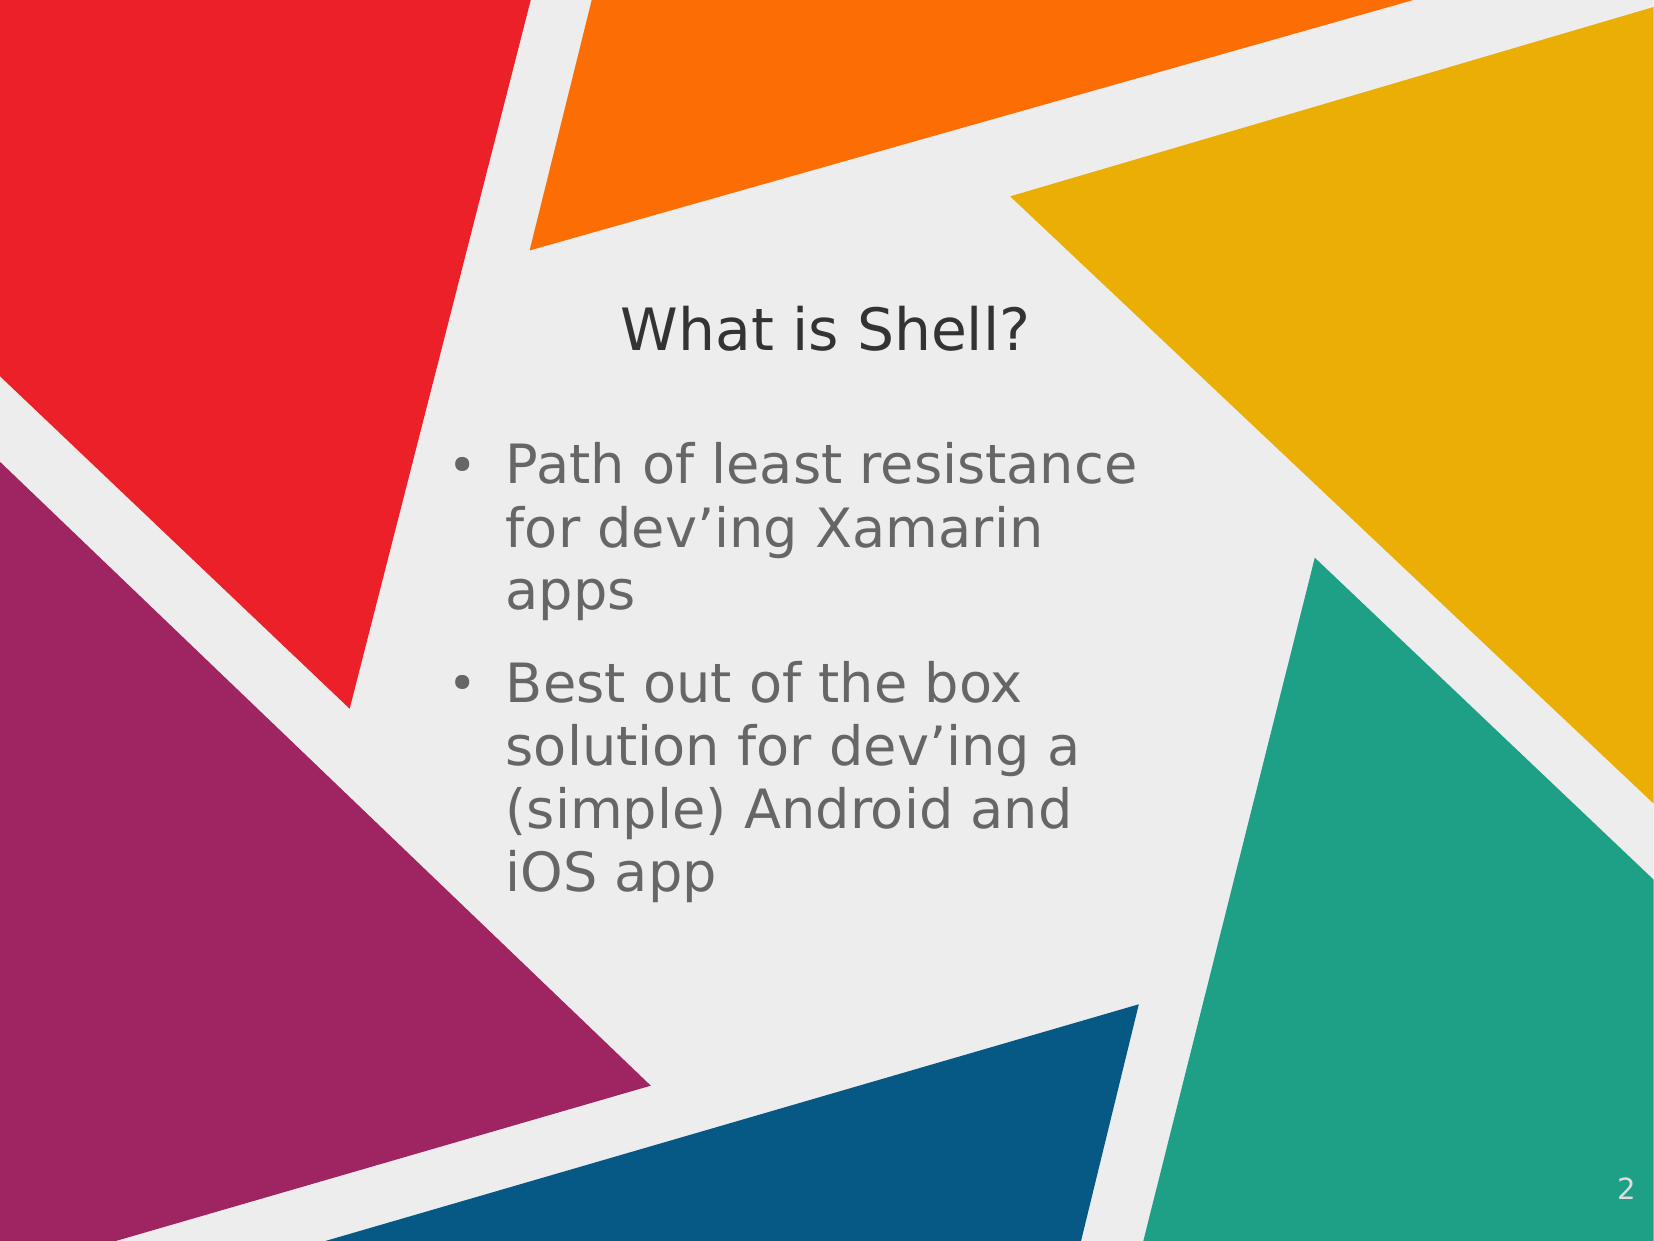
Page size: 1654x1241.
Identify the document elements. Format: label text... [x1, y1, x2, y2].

title What is Shell? [467, 226, 1185, 434]
list Path of least resistance for dev’ing Xamarin apps Best out of the box solution for dev’ing a (simple) Android and iOS app [435, 433, 1159, 991]
